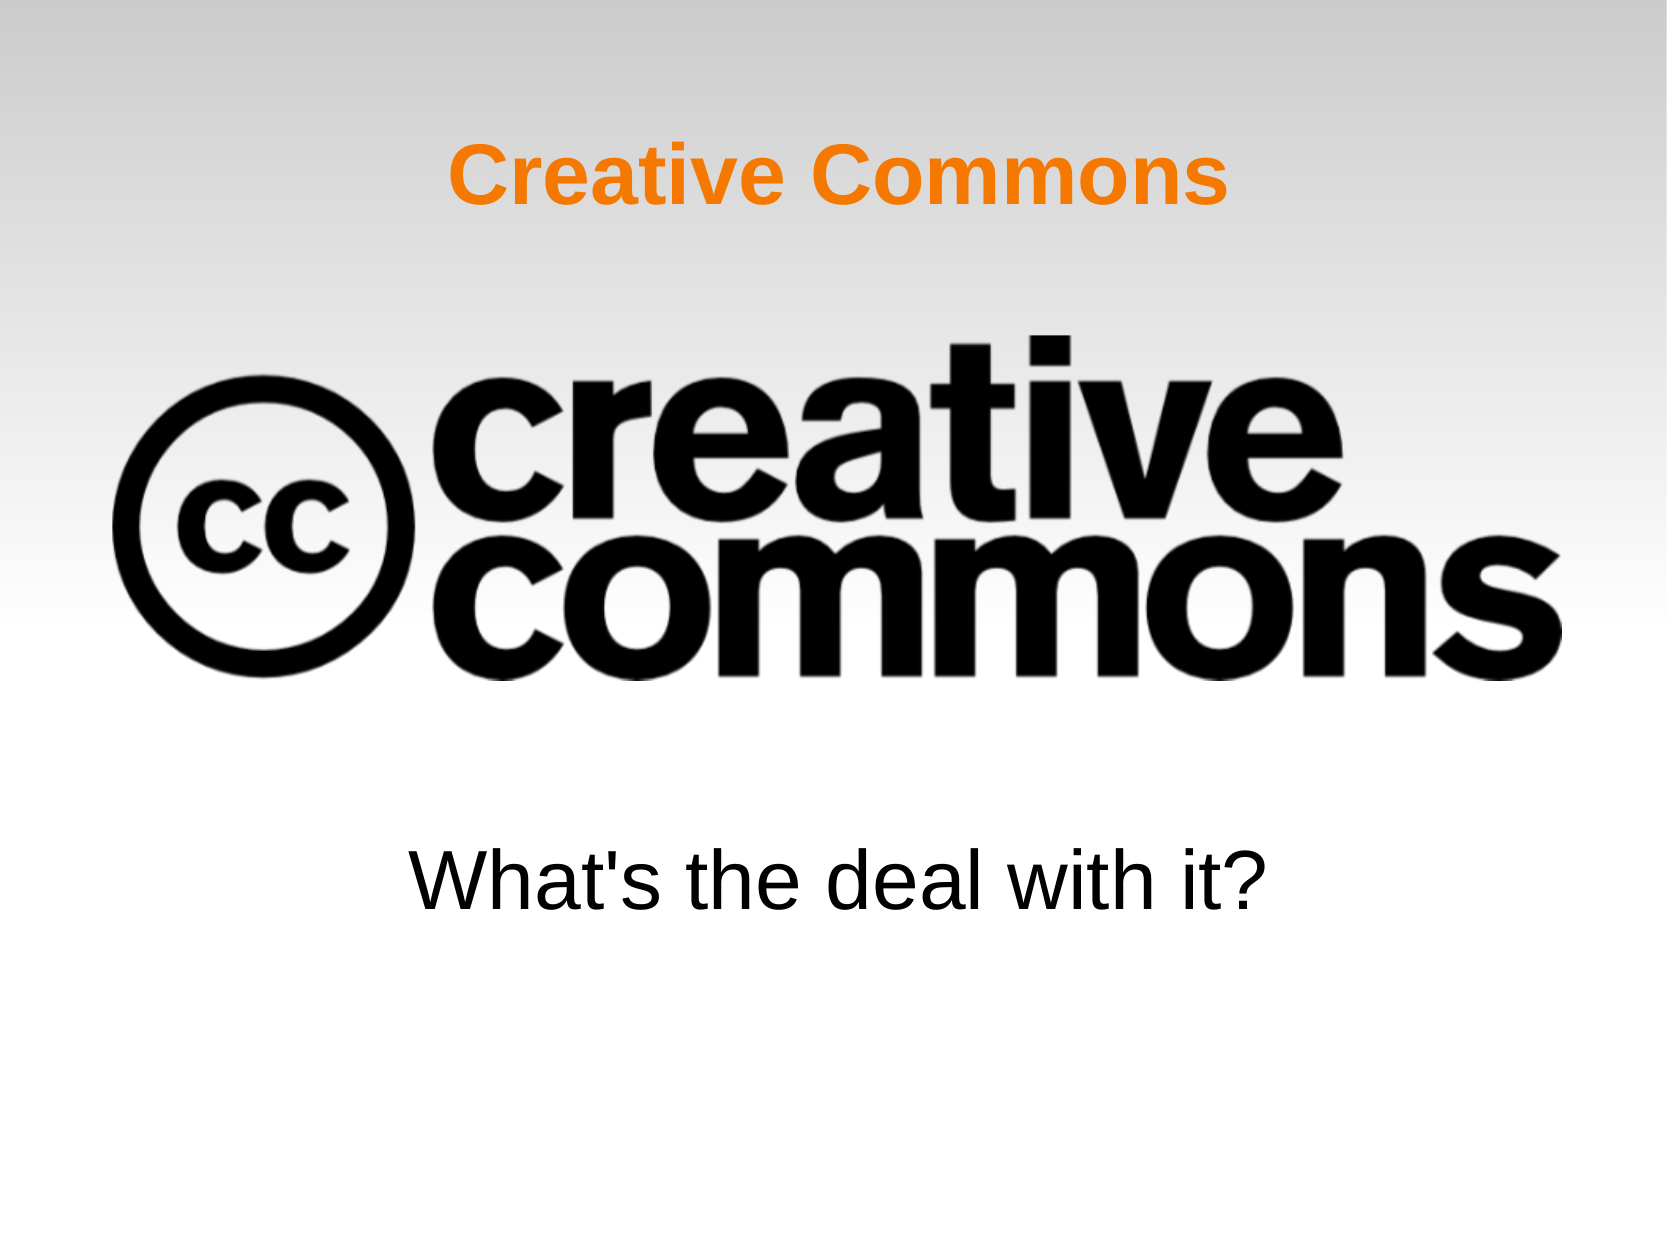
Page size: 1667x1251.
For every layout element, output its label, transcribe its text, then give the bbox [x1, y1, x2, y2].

subtitle What's the deal with it? [83, 610, 1596, 1130]
picture [0, 0, 1667, 1250]
title Creative Commons [83, 51, 1596, 272]
